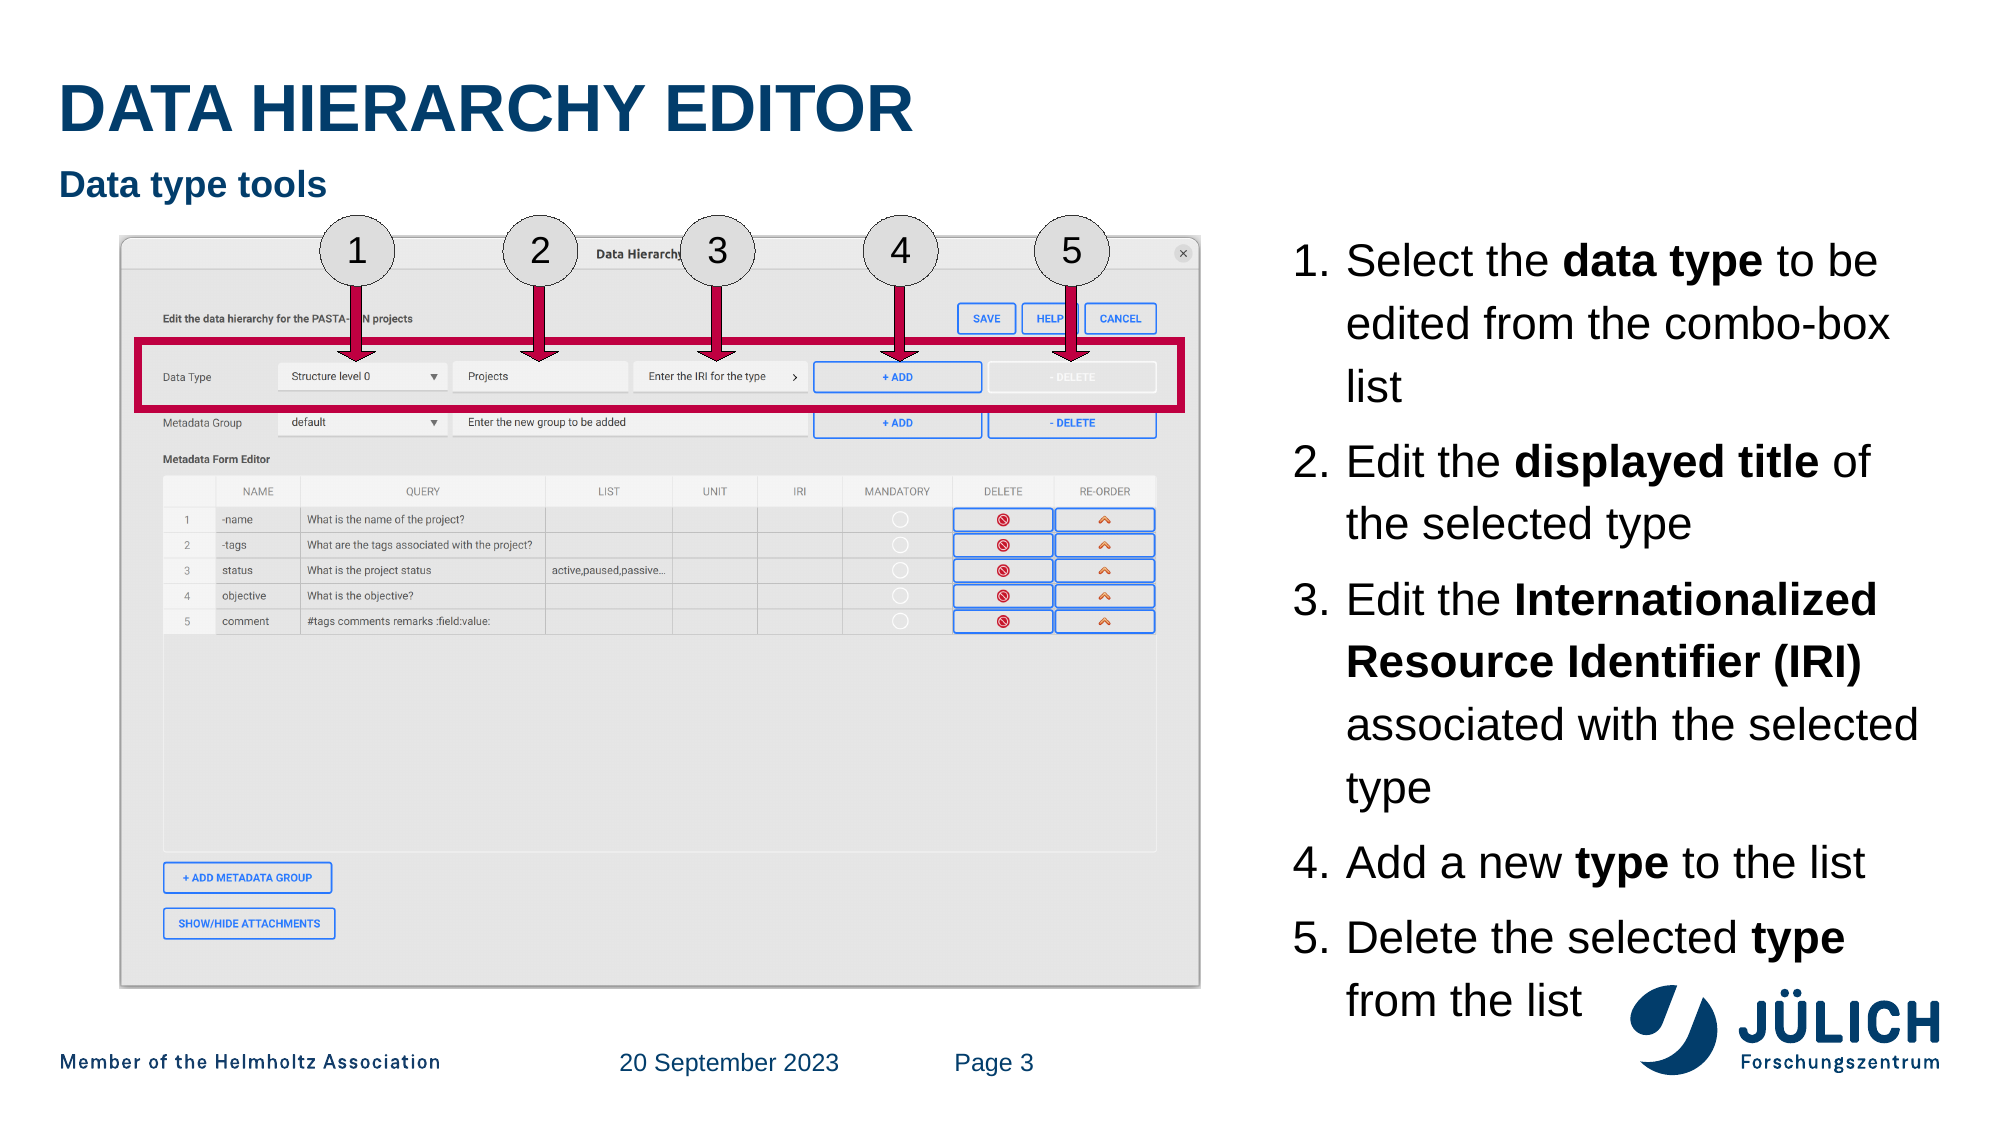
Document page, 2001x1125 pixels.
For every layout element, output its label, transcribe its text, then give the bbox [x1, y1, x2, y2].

text_box 4 [863, 215, 939, 287]
picture [142, 345, 1177, 405]
slide_number 20 September 2023 [619, 1046, 882, 1084]
picture [362, 238, 533, 337]
text_box 3 [680, 215, 756, 287]
picture [119, 238, 1201, 989]
text_box 2 [502, 215, 578, 287]
text_box 5 [1034, 215, 1110, 287]
list Select the data type to be edited from the combo-box list Edit the displayed title of the selected type Edit the Internationalized Resource Identifier (IRI) associated with the selected type Add a new type to the list Delete the selected type from the list [1275, 223, 1938, 861]
text_box 1 [319, 215, 395, 287]
slide_number Page <number> [954, 1046, 1073, 1084]
title Data Hierarchy Editor [59, 53, 1938, 223]
picture [545, 238, 711, 337]
picture [722, 238, 894, 337]
list Data type tools [58, 154, 1937, 238]
picture [905, 238, 1065, 337]
text_box [134, 286, 1185, 413]
